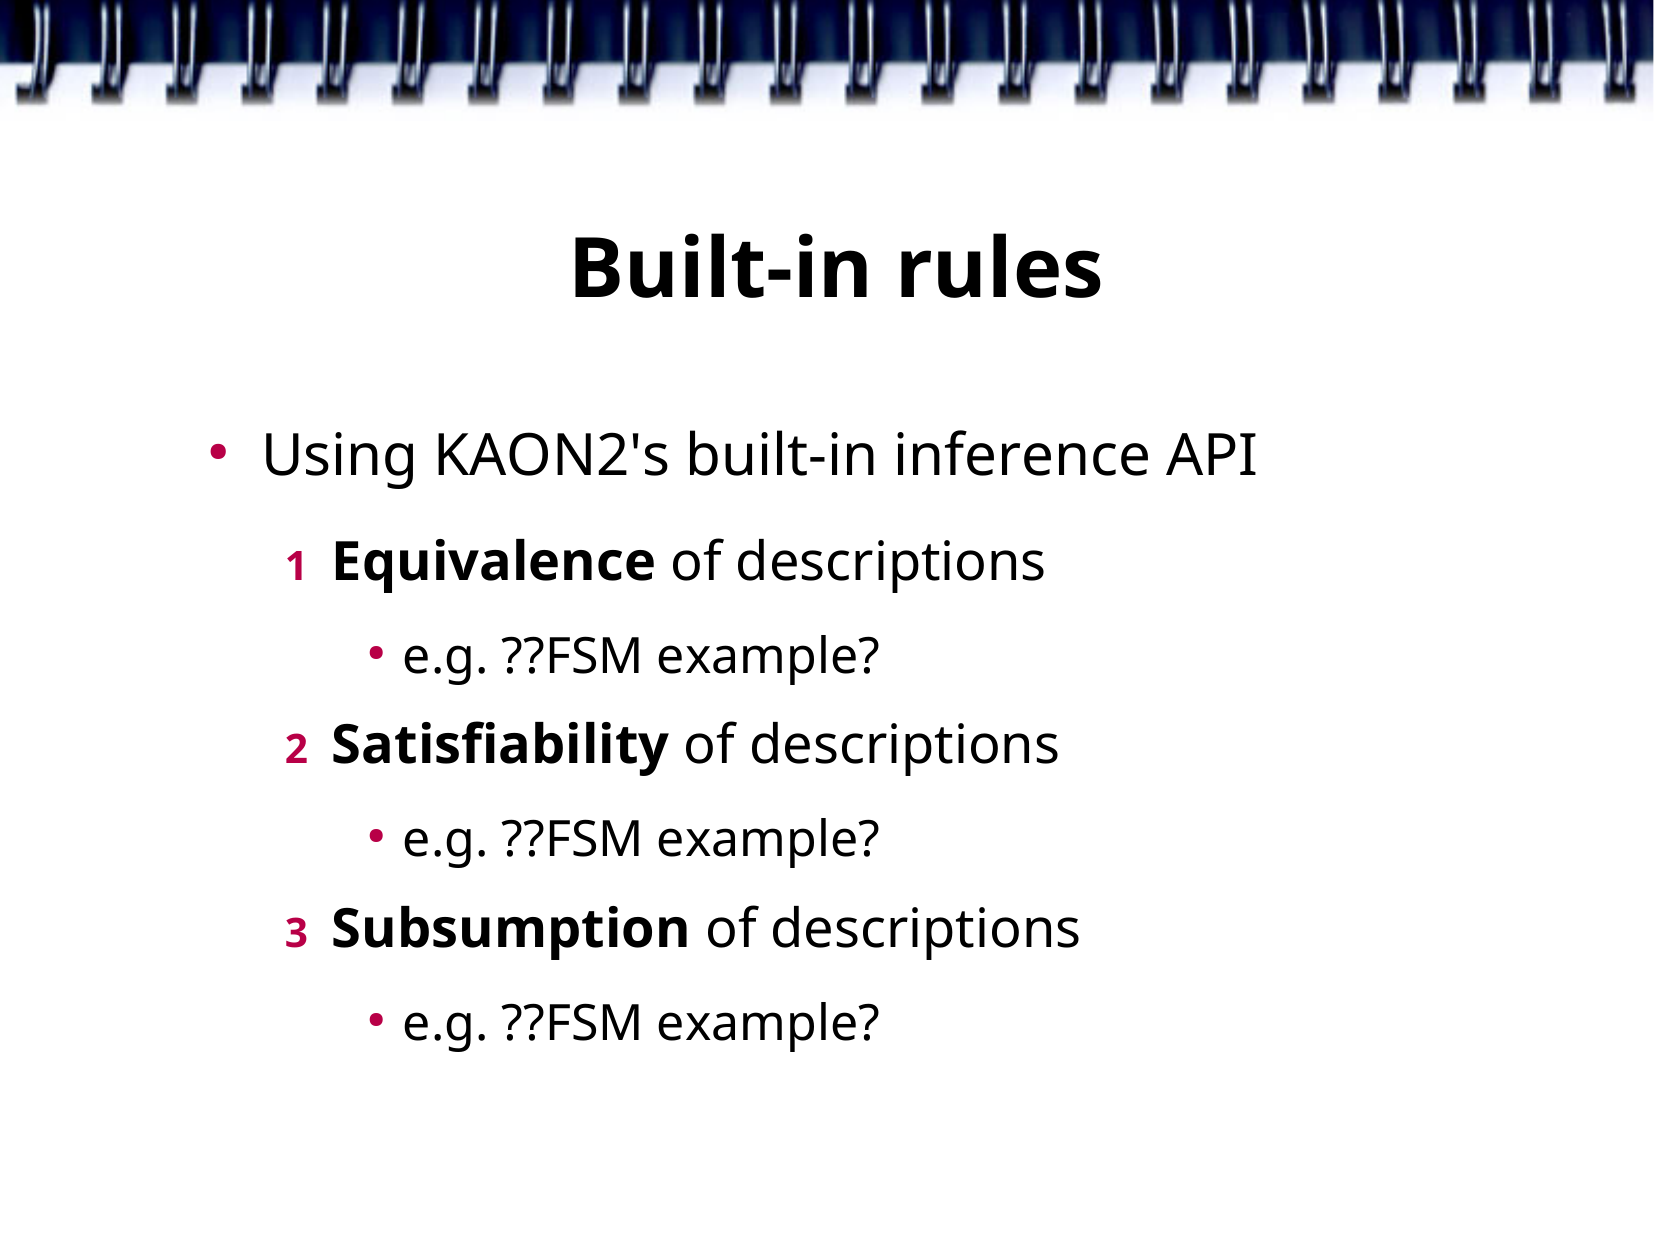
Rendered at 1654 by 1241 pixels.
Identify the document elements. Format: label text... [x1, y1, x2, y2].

picture [0, 0, 1654, 121]
list Using KAON2's built-in inference API Equivalence of descriptions e.g. ??FSM example? Satisfiability of descriptions e.g. ??FSM example? Subsumption of descriptions e.g. ??FSM example? [190, 413, 1506, 1182]
title Built-in rules [139, 169, 1535, 362]
